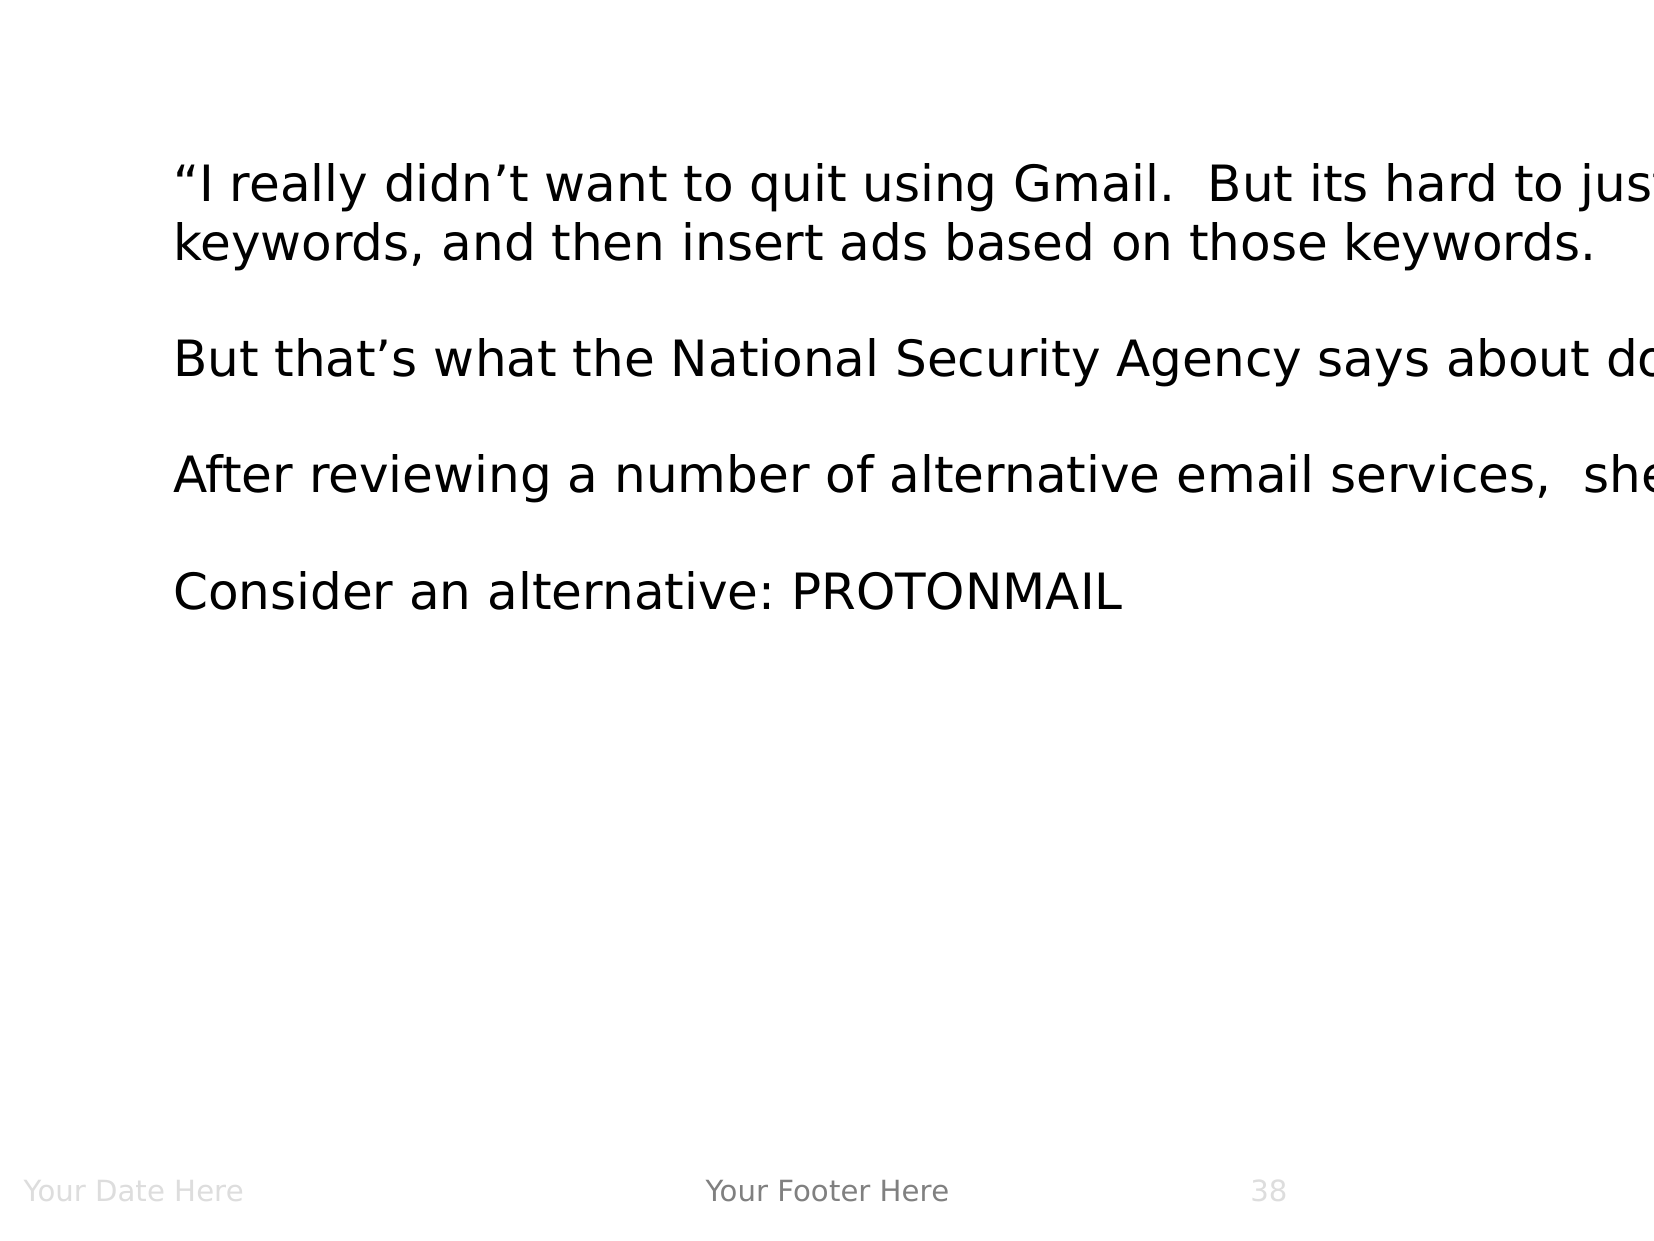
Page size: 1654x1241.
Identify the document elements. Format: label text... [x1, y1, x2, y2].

text_box Your Date Here [23, 1172, 409, 1241]
text_box [1250, 1172, 1636, 1241]
text_box Your Footer Here [565, 1172, 1090, 1241]
text_box “I really didn’t want to quit using Gmail. But its hard to justify using an email service that admitted to reading my mail. Of course, Google says… that humans aren’t reading my mail. It’s only computers that scan my email for keywords, and then insert ads based on those keywords. But that’s what the National Security Agency says about domestic spying, too.” (!) After reviewing a number of alternative email services, she settled on a paid version of Thunderbird, called Postbox. Consider an alternative: PROTONMAIL [158, 147, 1445, 999]
